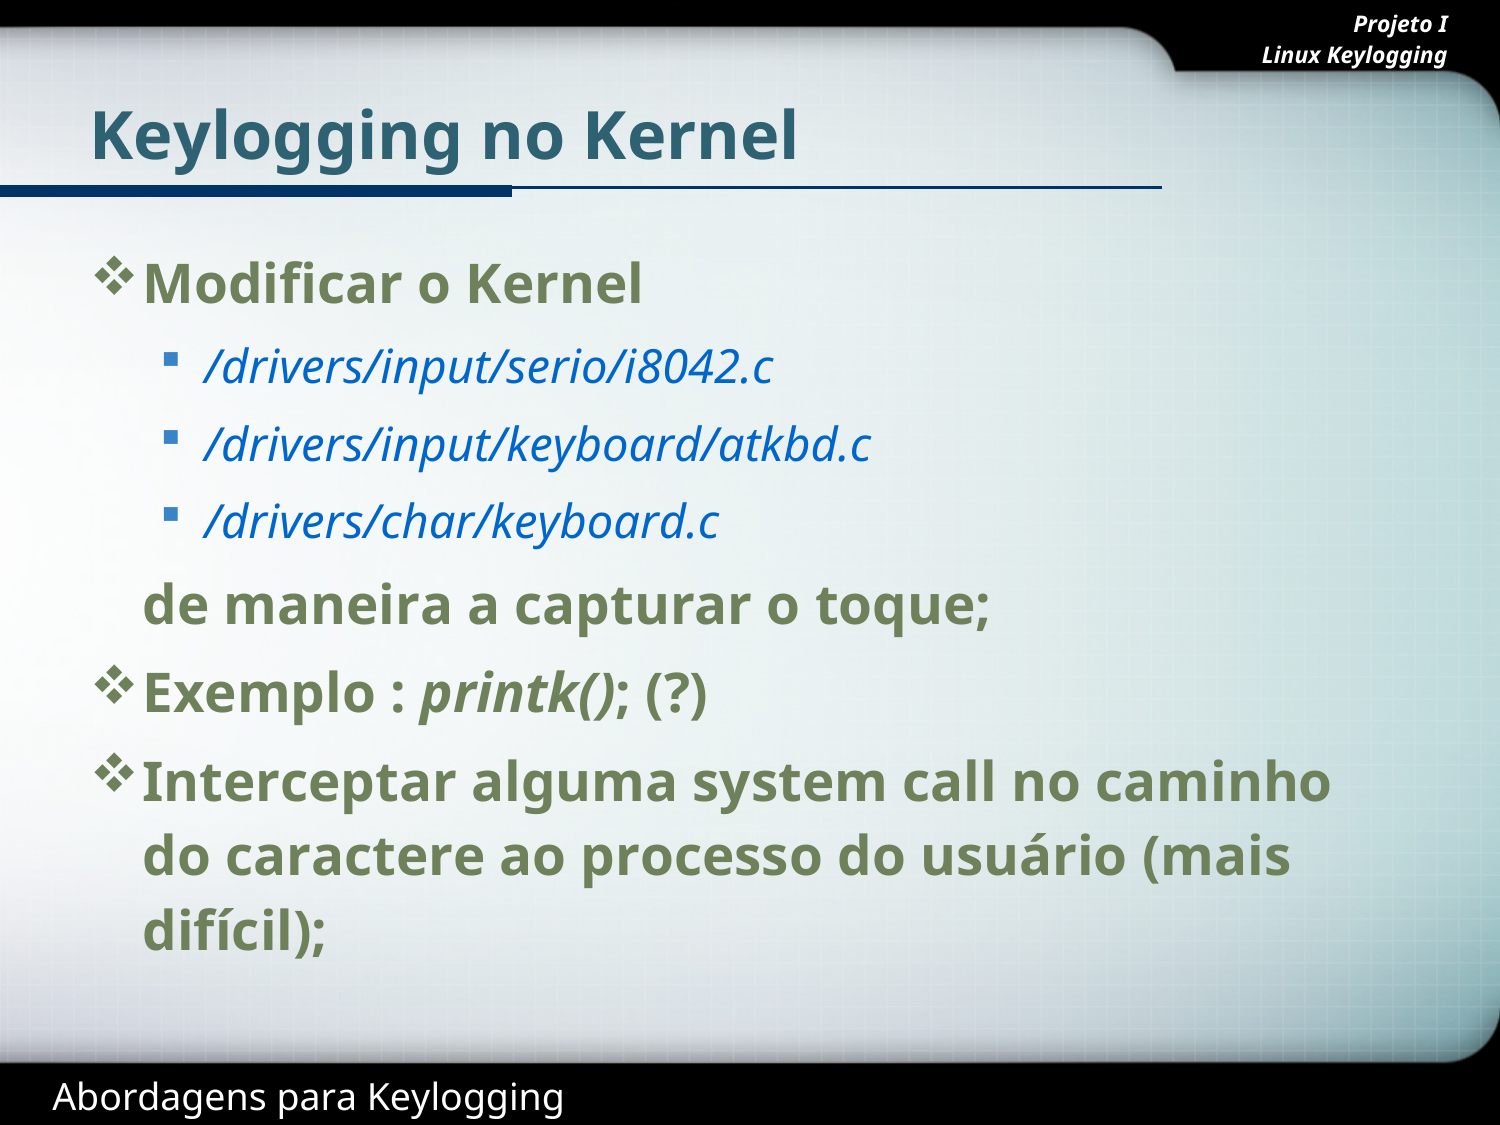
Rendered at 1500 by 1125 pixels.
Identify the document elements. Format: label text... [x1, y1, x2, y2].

picture [0, 0, 1500, 1125]
title Keylogging no Kernel [75, 78, 1338, 190]
list Modificar o Kernel /drivers/input/serio/i8042.c /drivers/input/keyboard/atkbd.c /drivers/char/keyboard.c de maneira a capturar o toque; Exemplo : printk(); (?) Interceptar alguma system call no caminho do caractere ao processo do usuário (mais difícil); [75, 237, 1426, 980]
text_box Abordagens para Keylogging [37, 1065, 976, 1125]
